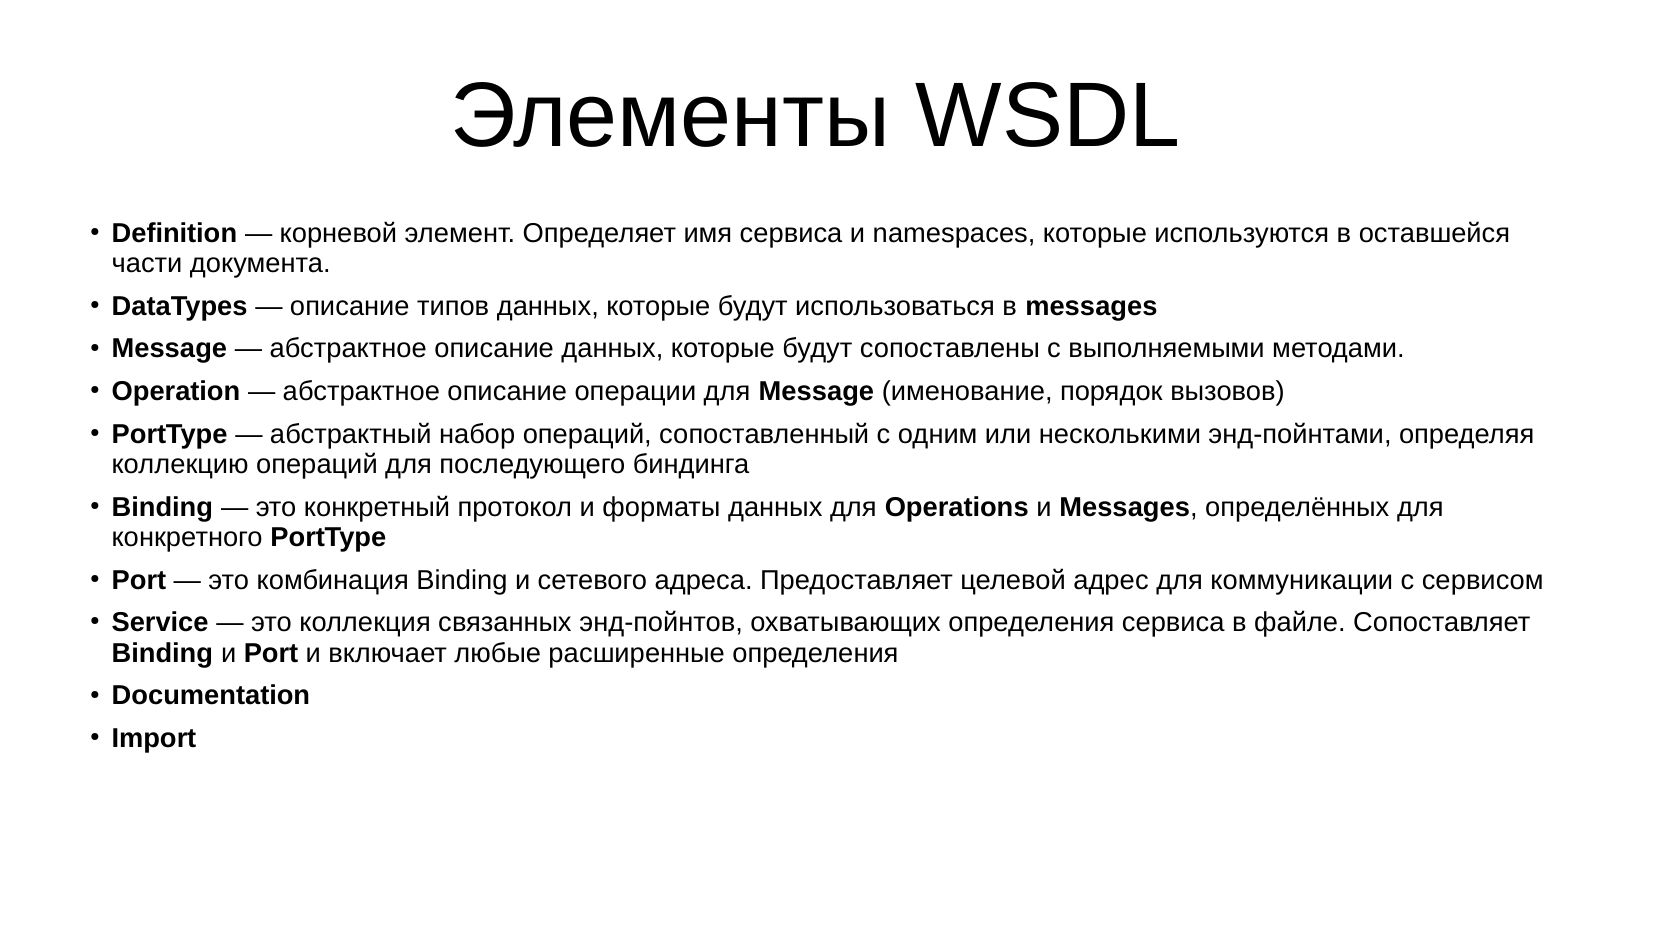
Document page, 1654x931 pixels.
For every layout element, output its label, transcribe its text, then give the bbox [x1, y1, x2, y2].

list Definition — корневой элемент. Определяет имя сервиса и namespaces, которые используются в оставшейся части документа. DataTypes — описание типов данных, которые будут использоваться в messages Message — абстрактное описание данных, которые будут сопоставлены с выполняемыми методами. Operation — абстрактное описание операции для Message (именование, порядок вызовов) PortType — абстрактный набор операций, сопоставленный с одним или несколькими энд-пойнтами, определяя коллекцию операций для последующего биндинга Binding — это конкретный протокол и форматы данных для Operations и Messages, определённых для конкретного PortType Port — это комбинация Binding и сетевого адреса. Предоставляет целевой адрес для коммуникации с сервисом Service — это коллекция связанных энд-пойнтов, охватывающих определения сервиса в файле. Сопоставляет Binding и Port и включает любые расширенные определения Documentation Import [82, 217, 1571, 758]
title Элементы WSDL [82, 37, 1571, 193]
